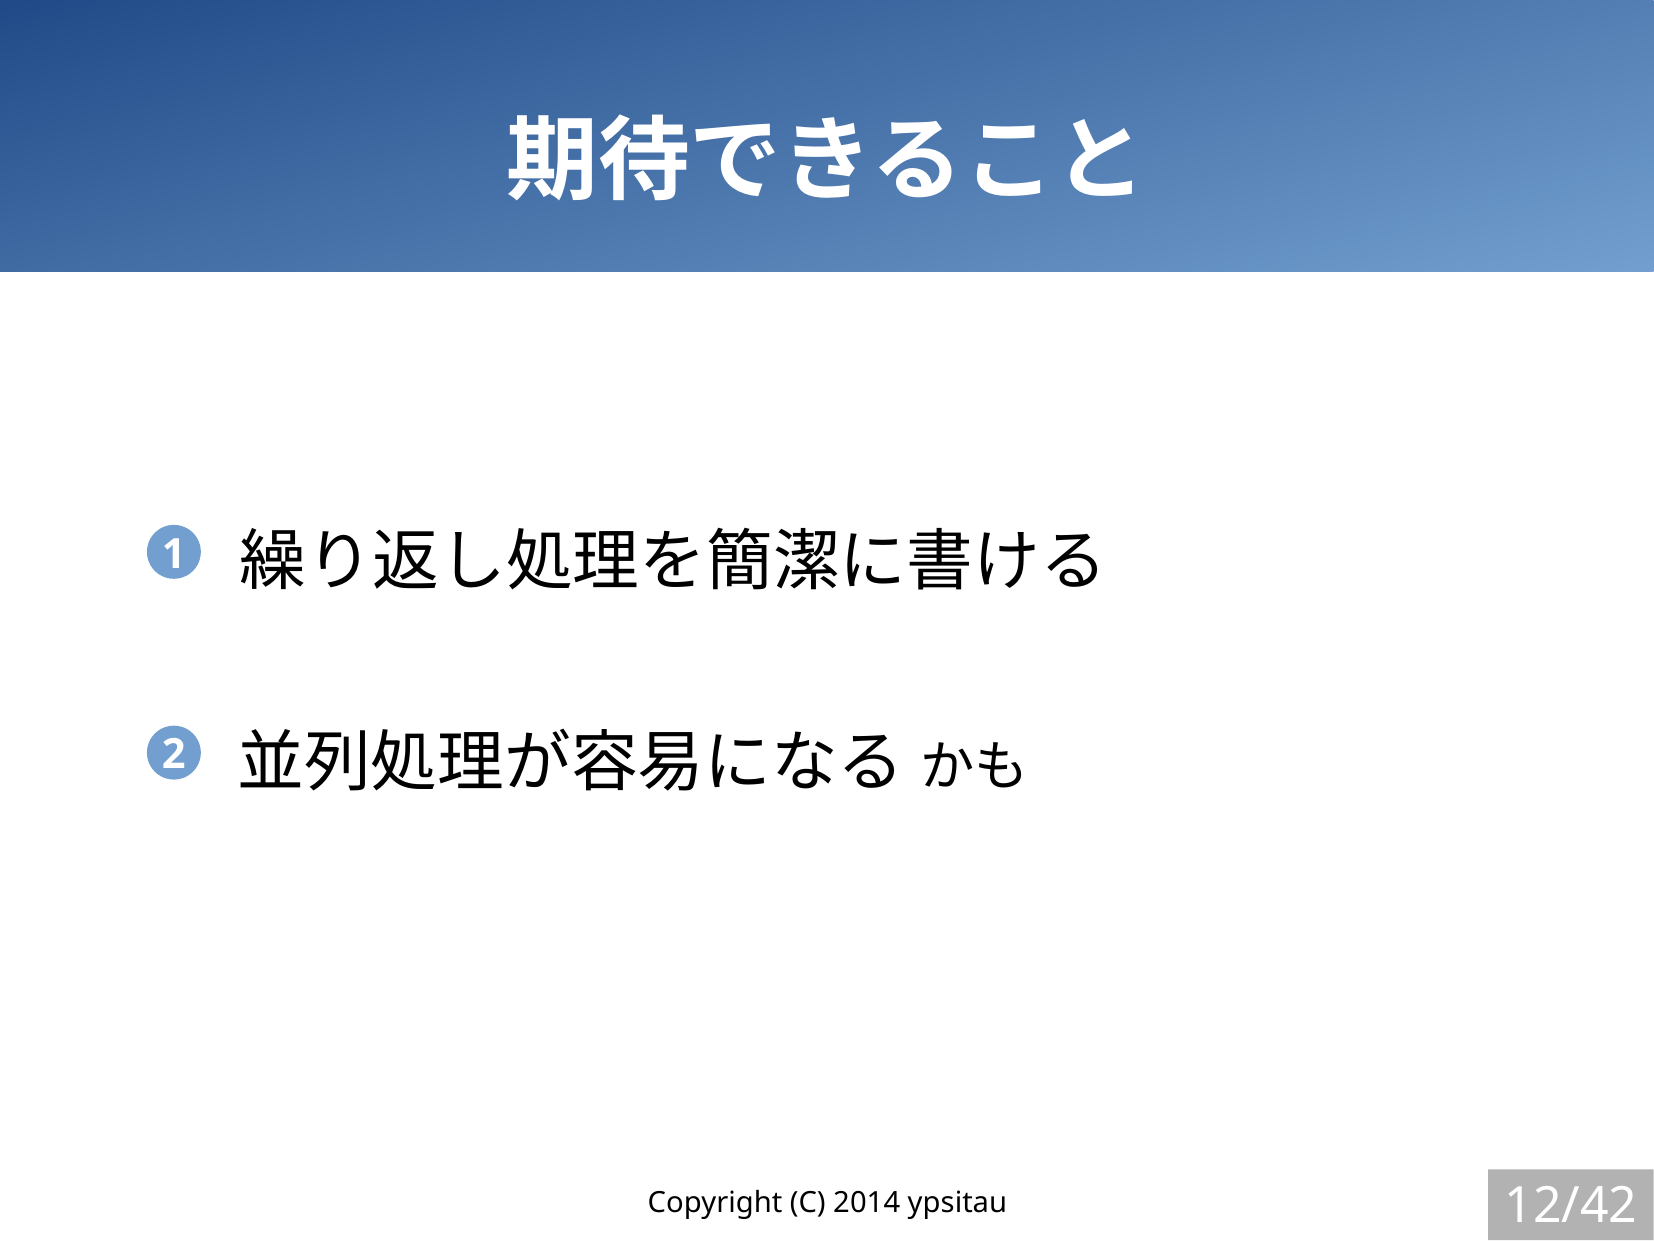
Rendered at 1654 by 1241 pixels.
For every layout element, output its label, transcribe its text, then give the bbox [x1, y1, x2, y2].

title 期待できること [82, 49, 1571, 257]
text_box 繰り返し処理を簡潔に書ける [224, 499, 1123, 615]
text_box 2 [146, 725, 201, 780]
text_box 並列処理が容易になる かも [222, 700, 1052, 815]
text_box 1 [146, 524, 201, 579]
